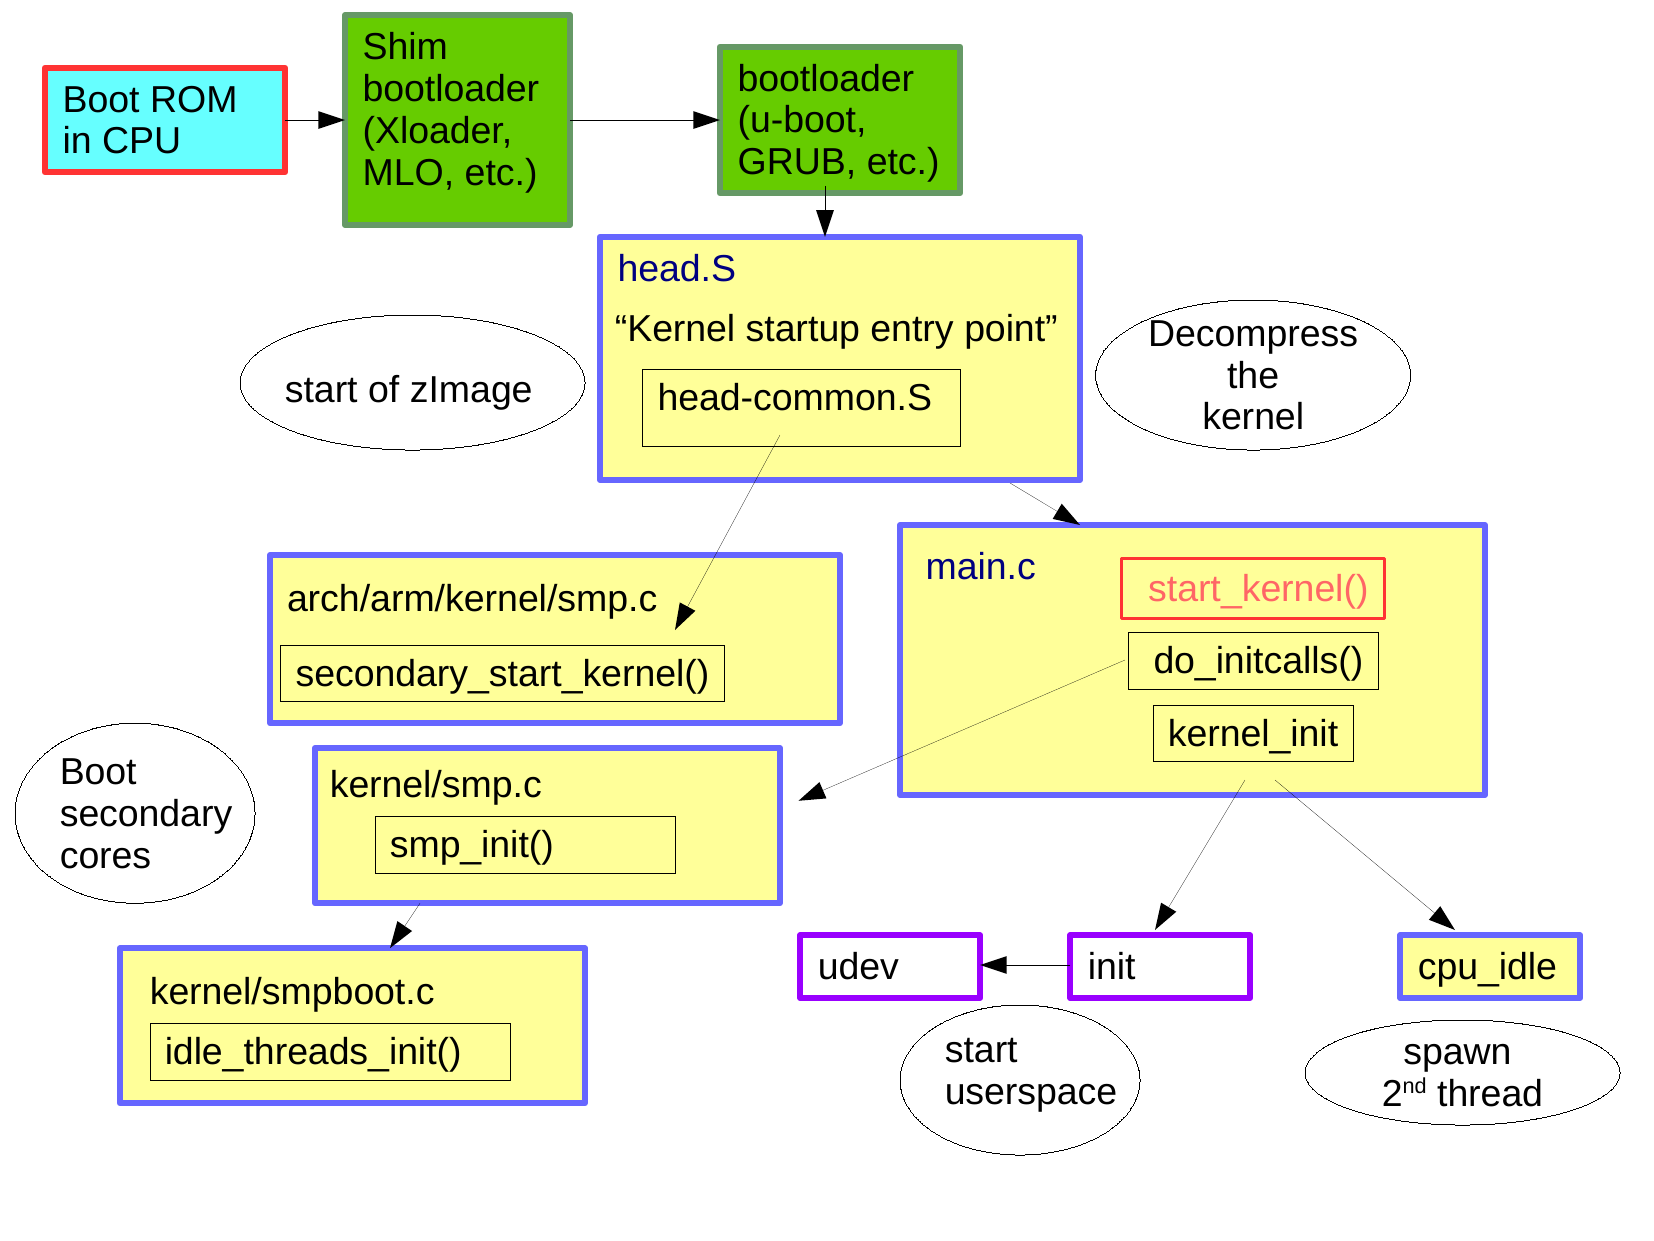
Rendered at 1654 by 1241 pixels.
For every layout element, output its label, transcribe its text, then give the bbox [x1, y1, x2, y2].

text_box Boot ROM in CPU [45, 67, 286, 173]
text_box [900, 525, 1486, 796]
text_box bootloader (u-boot, GRUB, etc.) [720, 46, 961, 194]
text_box init [1070, 935, 1251, 999]
text_box Boot secondary cores [45, 742, 256, 884]
text_box main.c [910, 538, 1061, 596]
text_box start userspace [930, 1021, 1141, 1139]
text_box head.S [600, 236, 1081, 481]
text_box Shim bootloader (Xloader, MLO, etc.) [345, 15, 571, 226]
text_box [315, 747, 781, 904]
text_box do_initcalls() [1128, 632, 1379, 690]
text_box head-common.S [642, 369, 961, 447]
text_box [270, 555, 841, 724]
text_box start_kernel() [1121, 558, 1385, 619]
text_box kernel/smp.c [315, 756, 616, 814]
text_box spawn 2nd thread [1305, 1020, 1621, 1126]
text_box Decompress the kernel [1095, 300, 1411, 451]
text_box secondary_start_kernel() [281, 645, 724, 702]
text_box kernel_init [1153, 705, 1354, 762]
text_box arch/arm/kernel/smp.c [272, 570, 673, 631]
text_box [120, 948, 586, 1104]
text_box smp_init() [375, 816, 676, 874]
text_box start of zImage [270, 361, 556, 418]
text_box udev [800, 935, 981, 999]
text_box idle_threads_init() [150, 1023, 511, 1081]
text_box cpu_idle [1400, 935, 1581, 999]
text_box kernel/smpboot.c [135, 963, 466, 1021]
text_box “Kernel startup entry point” [600, 300, 1073, 357]
